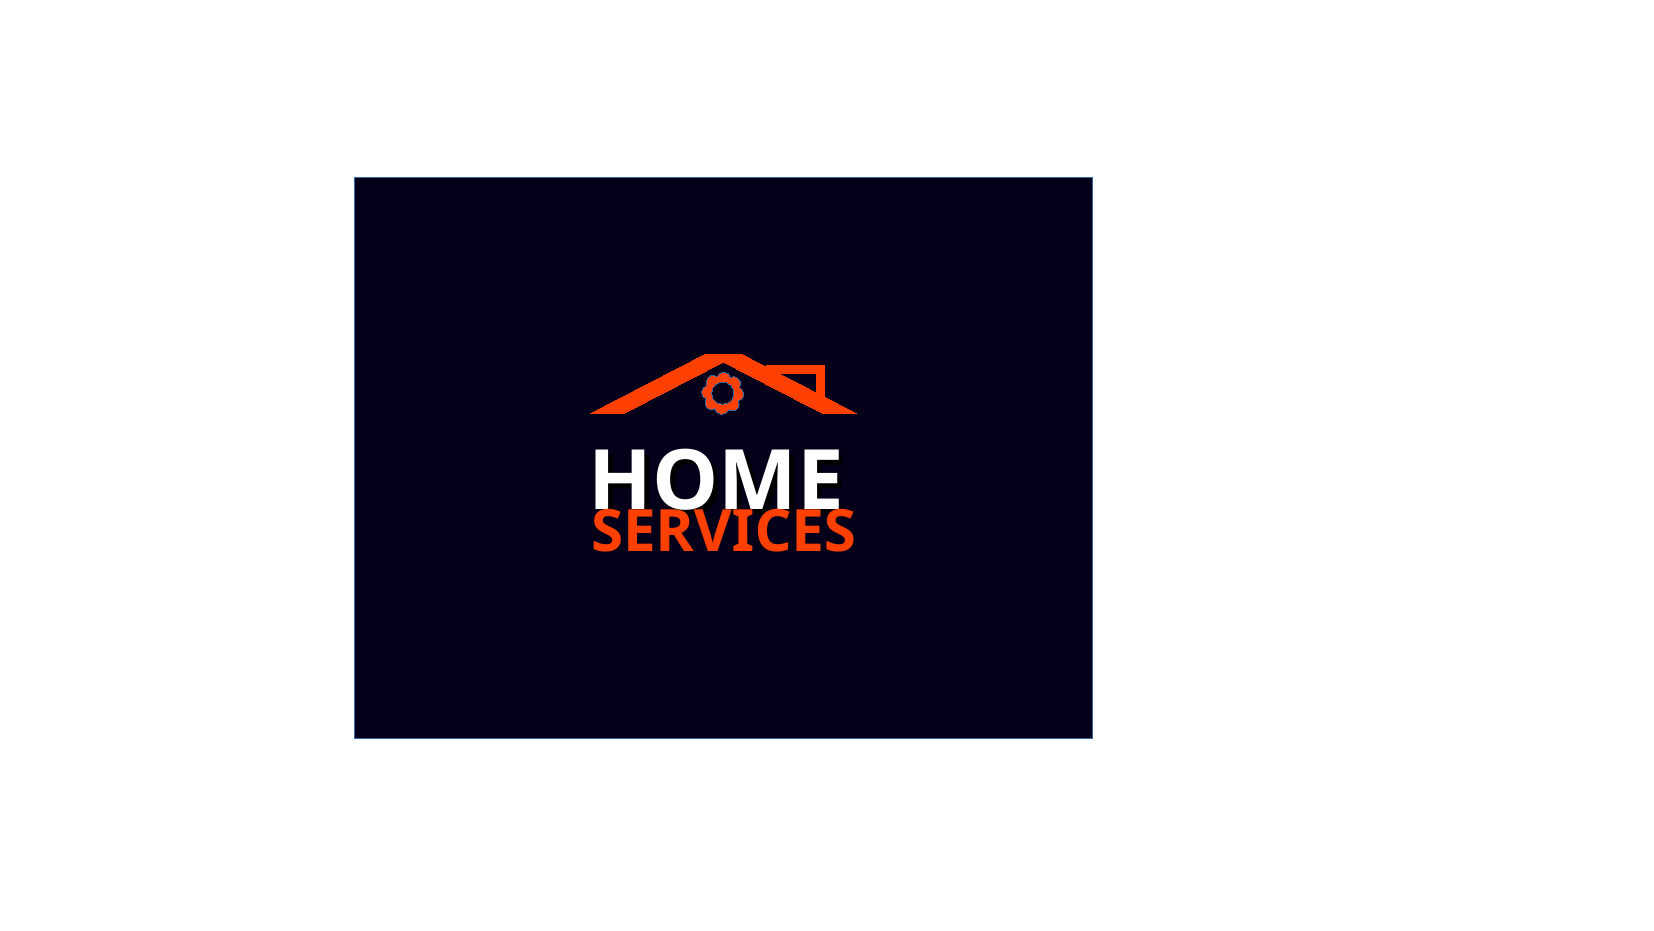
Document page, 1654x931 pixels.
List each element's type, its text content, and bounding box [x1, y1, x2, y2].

text_box [354, 177, 1093, 739]
text_box HOME [574, 413, 870, 481]
text_box SERVICES [561, 481, 886, 555]
